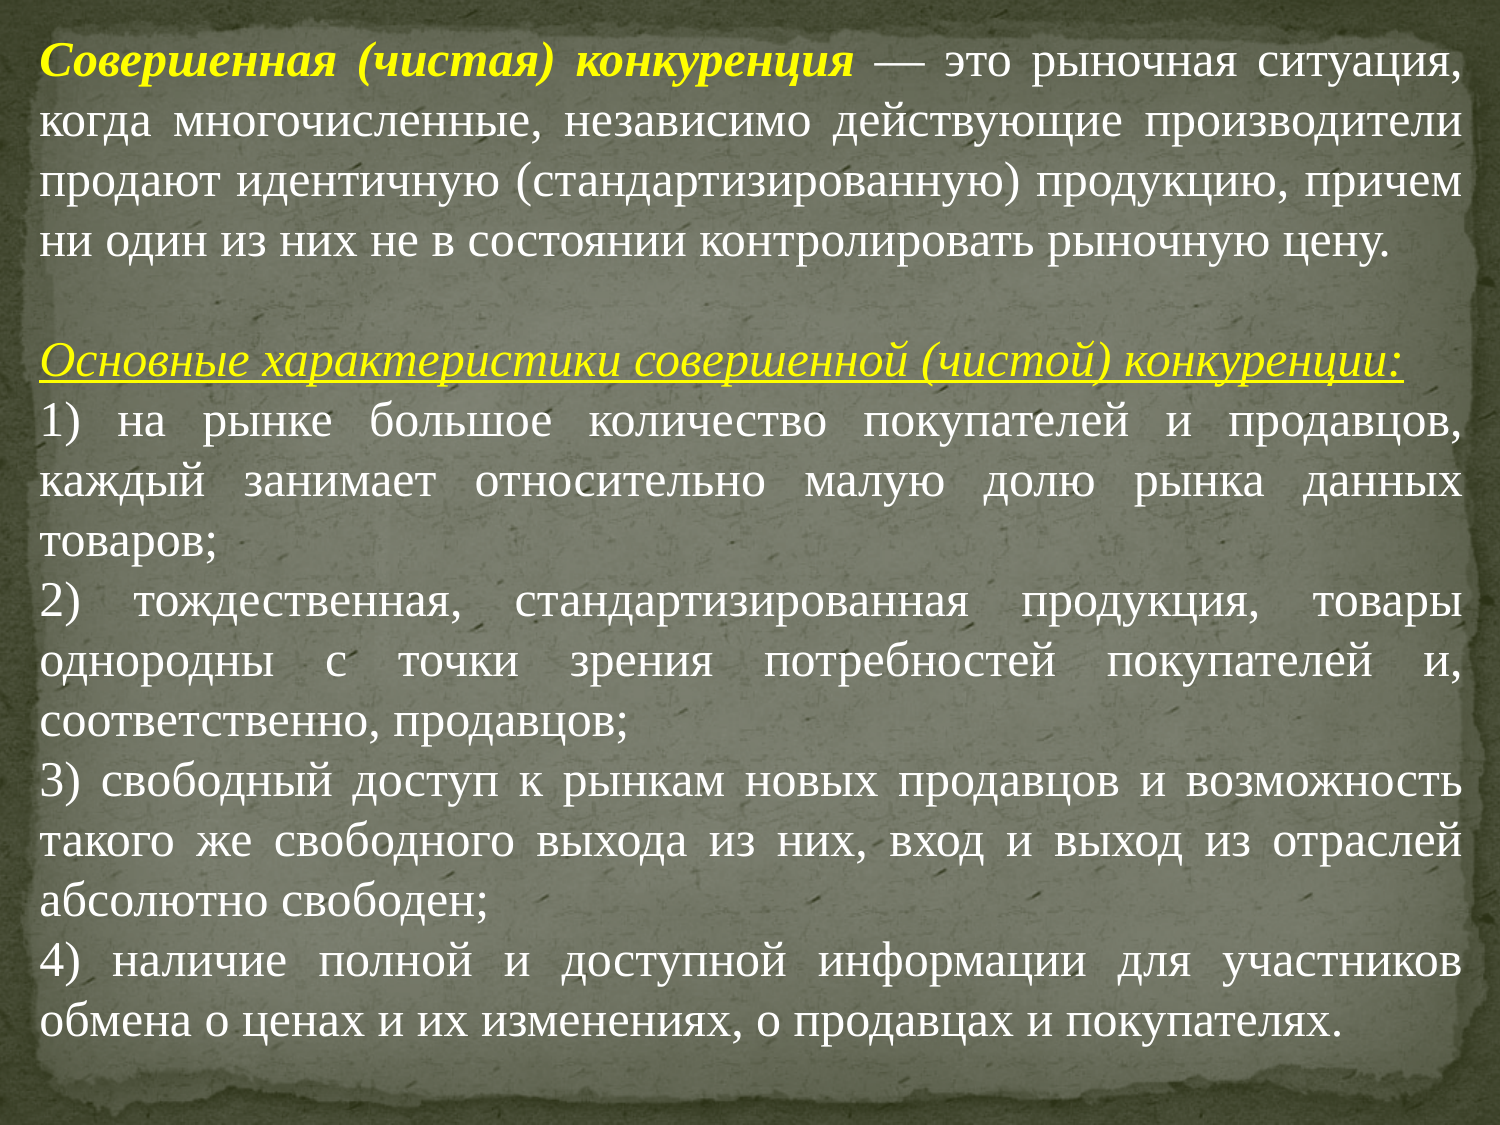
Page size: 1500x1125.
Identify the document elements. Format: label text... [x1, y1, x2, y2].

text_box Совершенная (чистая) конкуренция — это рыночная ситуация, когда многочисленные, независимо действующие производители продают идентичную (стандартизированную) продукцию, причем ни один из них не в состоянии контролировать рыночную цену. Основные характеристики совершенной (чистой) конкуренции: 1) на рынке большое количество покупателей и продавцов, каждый занимает относительно малую долю рынка данных товаров; 2) тождественная, стандартизированная продукция, товары однородны с точки зрения потребностей покупателей и, соответственно, продавцов; 3) свободный доступ к рынкам новых продавцов и возможность такого же свободного выхода из них, вход и выход из отраслей абсолютно свободен; 4) наличие полной и доступной информации для участников обмена о ценах и их изменениях, о продавцах и покупателях. [24, 19, 1478, 1054]
